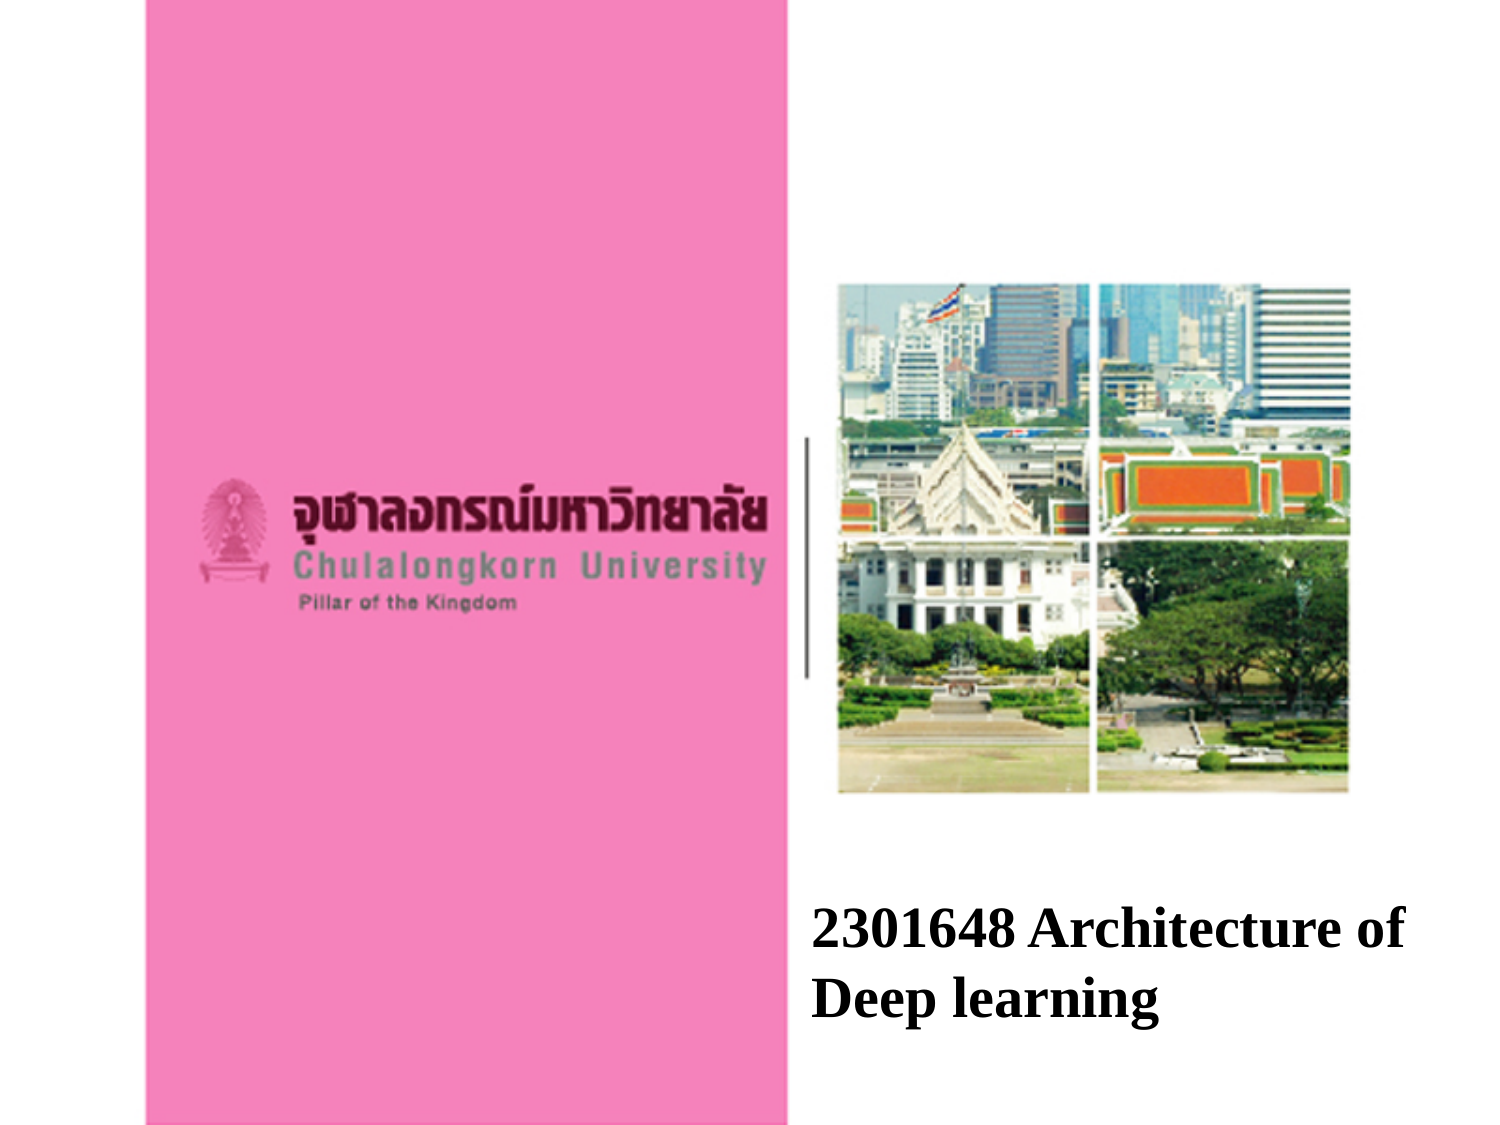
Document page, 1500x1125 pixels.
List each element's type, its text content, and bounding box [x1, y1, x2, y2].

picture [0, 0, 1500, 1125]
text_box 2301648 Architecture of Deep learning [797, 833, 1483, 1086]
